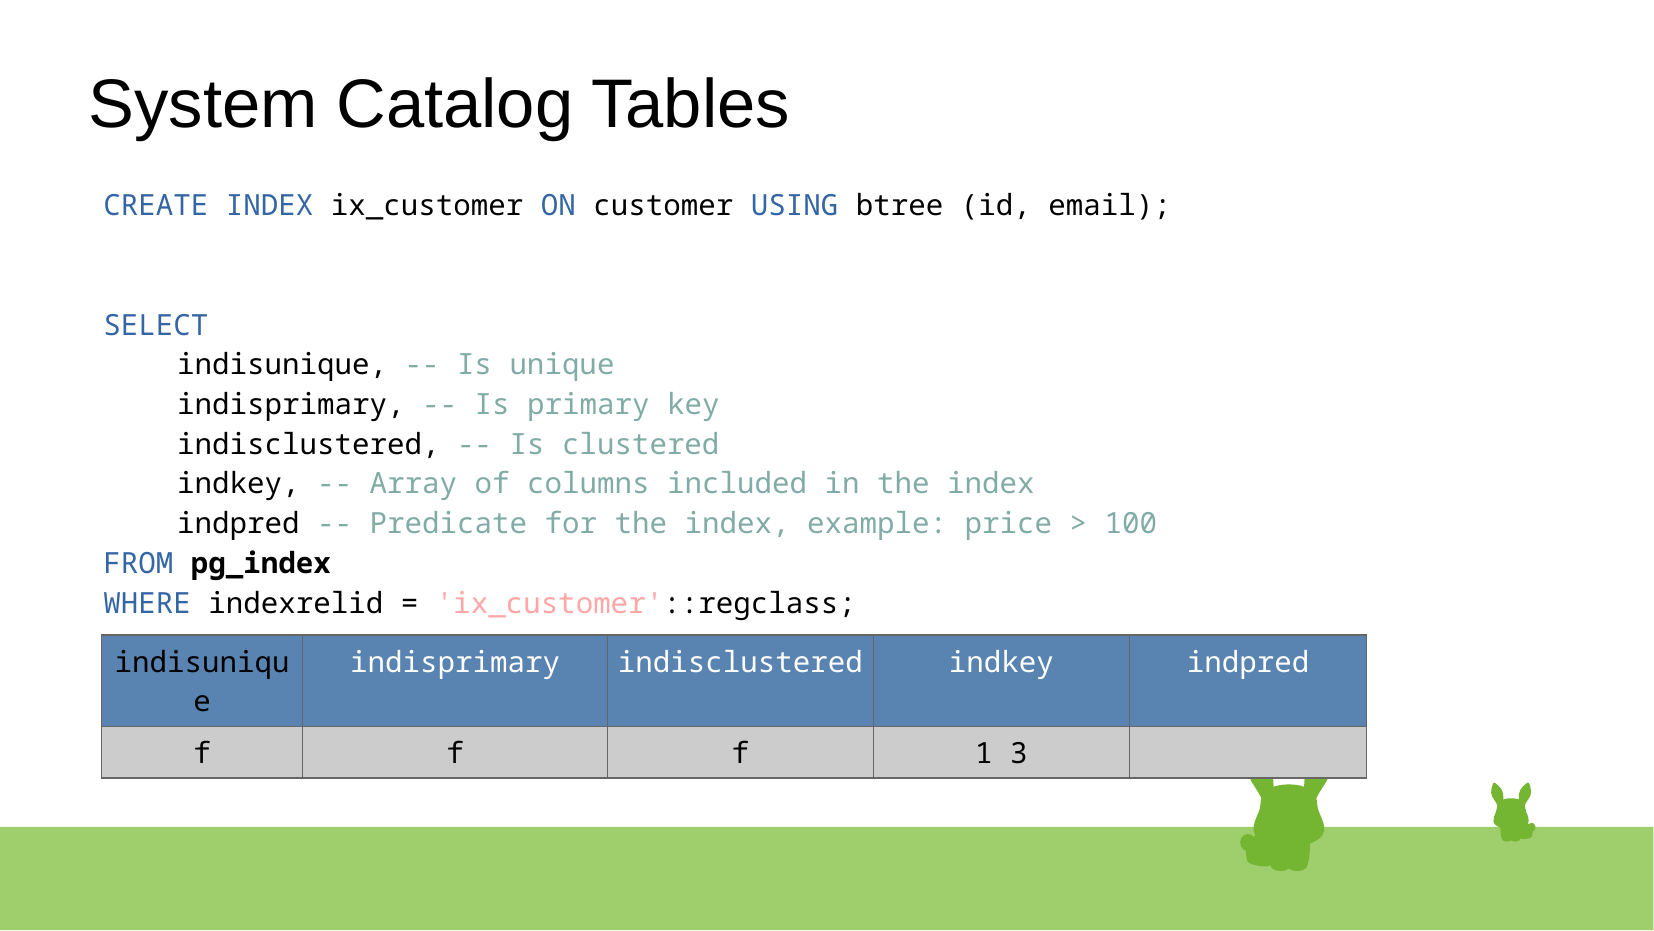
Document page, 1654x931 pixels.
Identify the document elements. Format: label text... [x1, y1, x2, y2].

table_header indisprimary [303, 636, 607, 726]
table_header indisclustered [608, 636, 873, 726]
table_header indpred [1130, 636, 1366, 726]
table_cell f [102, 727, 302, 777]
table_header indisunique [102, 636, 302, 726]
table_cell f [608, 727, 873, 777]
text_box CREATE INDEX ix_customer ON customer USING btree (id, email); SELECT indisunique, -- Is unique indisprimary, -- Is primary key indisclustered, -- Is clustered indkey, -- Array of columns included in the index indpred -- Predicate for the index, example: price > 100 FROM pg_index WHERE indexrelid = 'ix_customer'::regclass; [88, 177, 1418, 813]
table_cell [1130, 727, 1366, 777]
table_cell f [303, 727, 607, 777]
title System Catalog Tables [88, 29, 1565, 178]
table_header indkey [874, 636, 1129, 726]
table_cell 1 3 [874, 727, 1129, 777]
